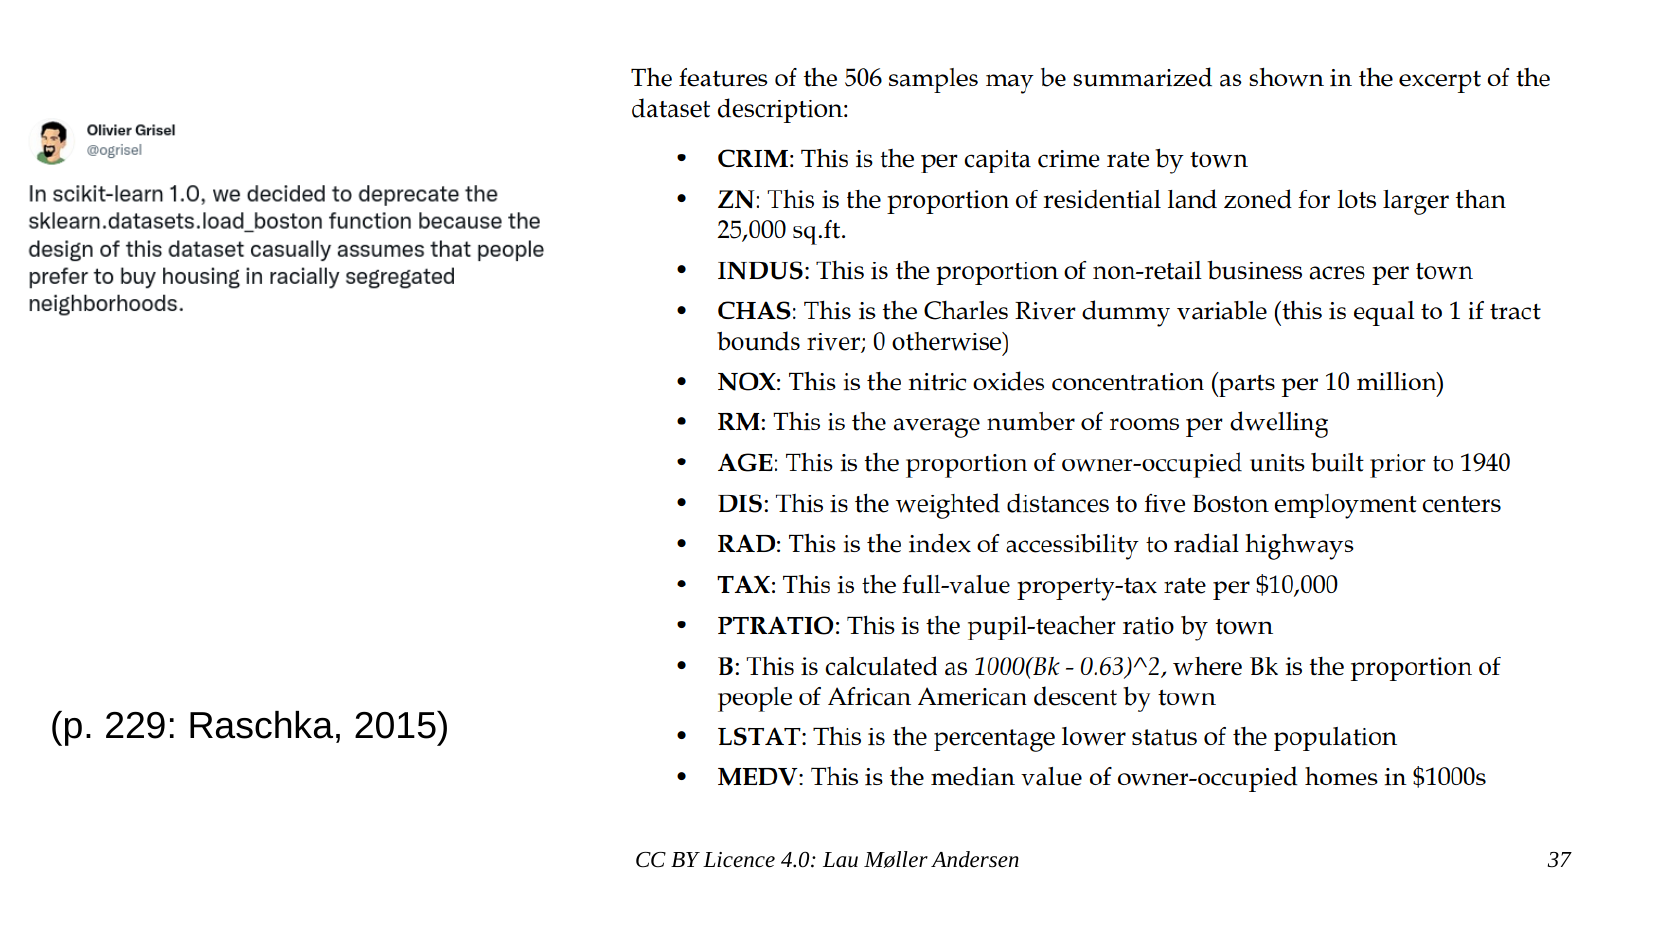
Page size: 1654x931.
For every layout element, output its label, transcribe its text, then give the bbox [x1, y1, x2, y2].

picture [21, 118, 556, 323]
text_box (p. 229: Raschka, 2015) [35, 696, 608, 796]
picture [598, 47, 1630, 819]
